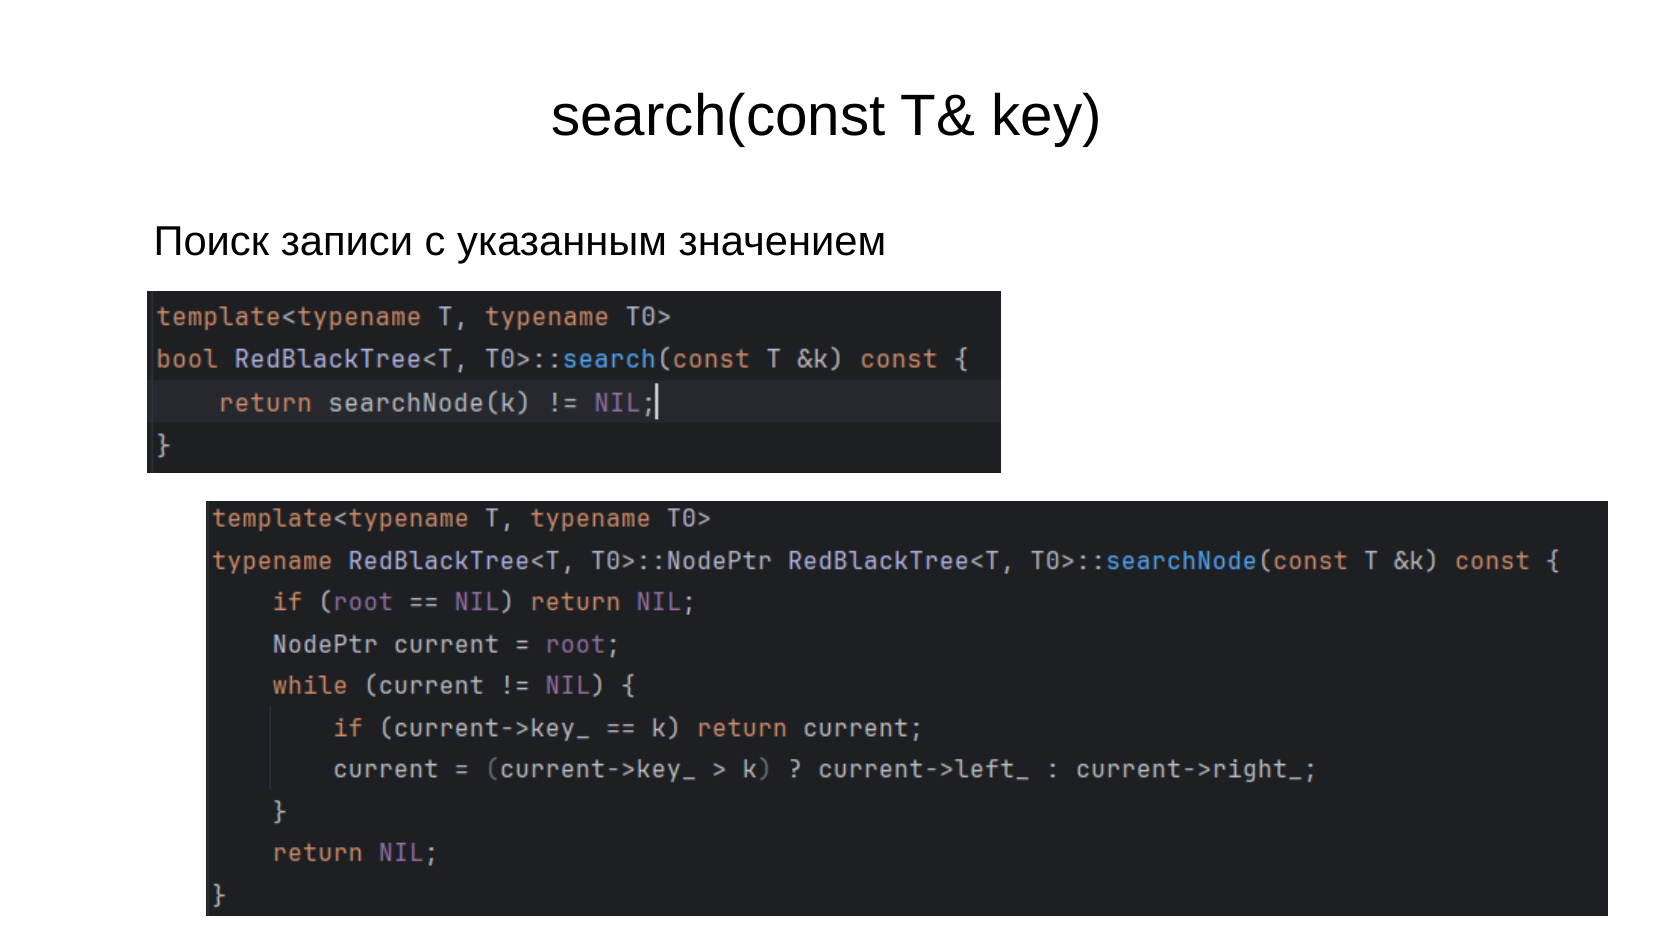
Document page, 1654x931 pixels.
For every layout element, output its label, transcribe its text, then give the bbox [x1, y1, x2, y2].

picture [147, 291, 1001, 473]
list Поиск записи с указанным значением [82, 217, 1571, 758]
title search(const T& key) [82, 37, 1571, 193]
picture [206, 501, 1608, 916]
